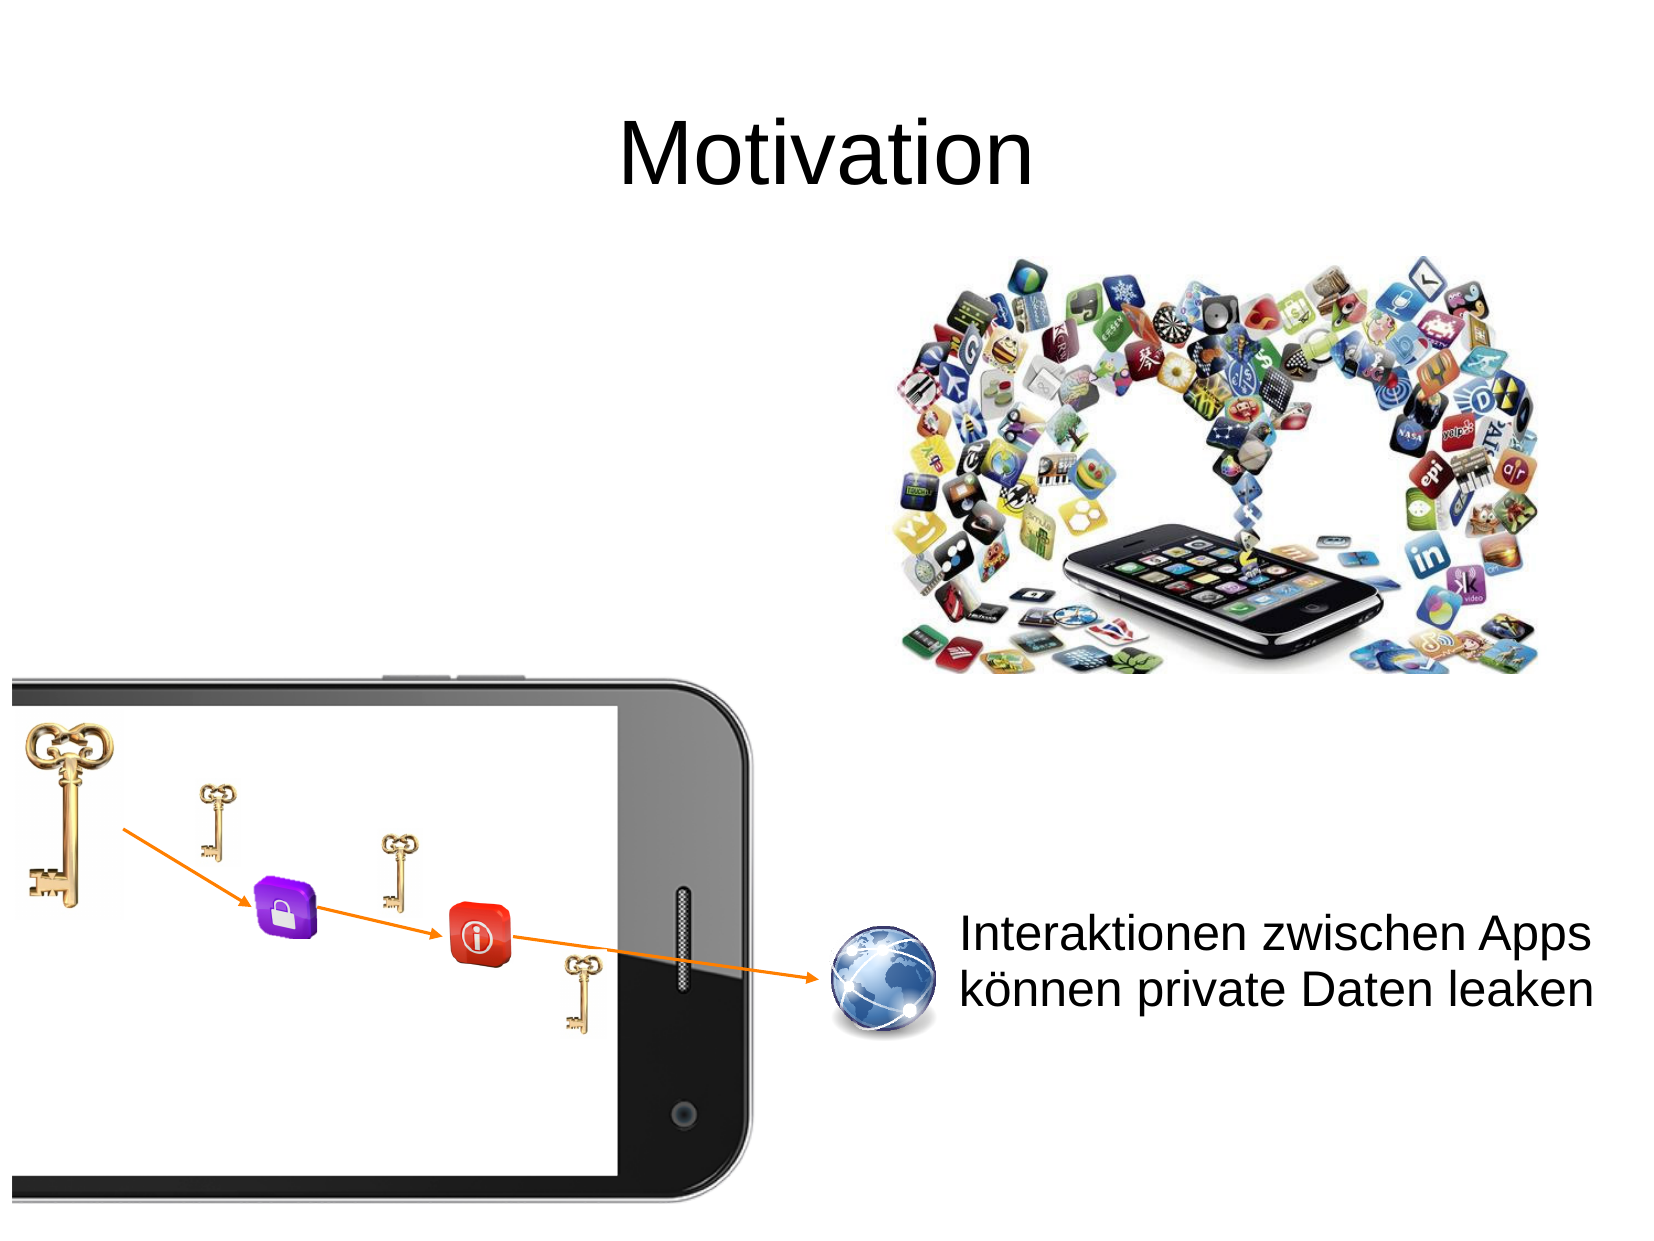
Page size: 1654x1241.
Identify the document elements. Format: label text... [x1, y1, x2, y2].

picture [885, 256, 1547, 674]
picture [11, 673, 807, 1204]
text_box [317, 907, 443, 937]
text_box [123, 828, 252, 908]
text_box Interaktionen zwischen Apps können private Daten leaken [944, 897, 1610, 1026]
title Motivation [82, 49, 1571, 257]
text_box [513, 936, 602, 949]
picture [818, 916, 945, 1043]
text_box [607, 949, 819, 980]
